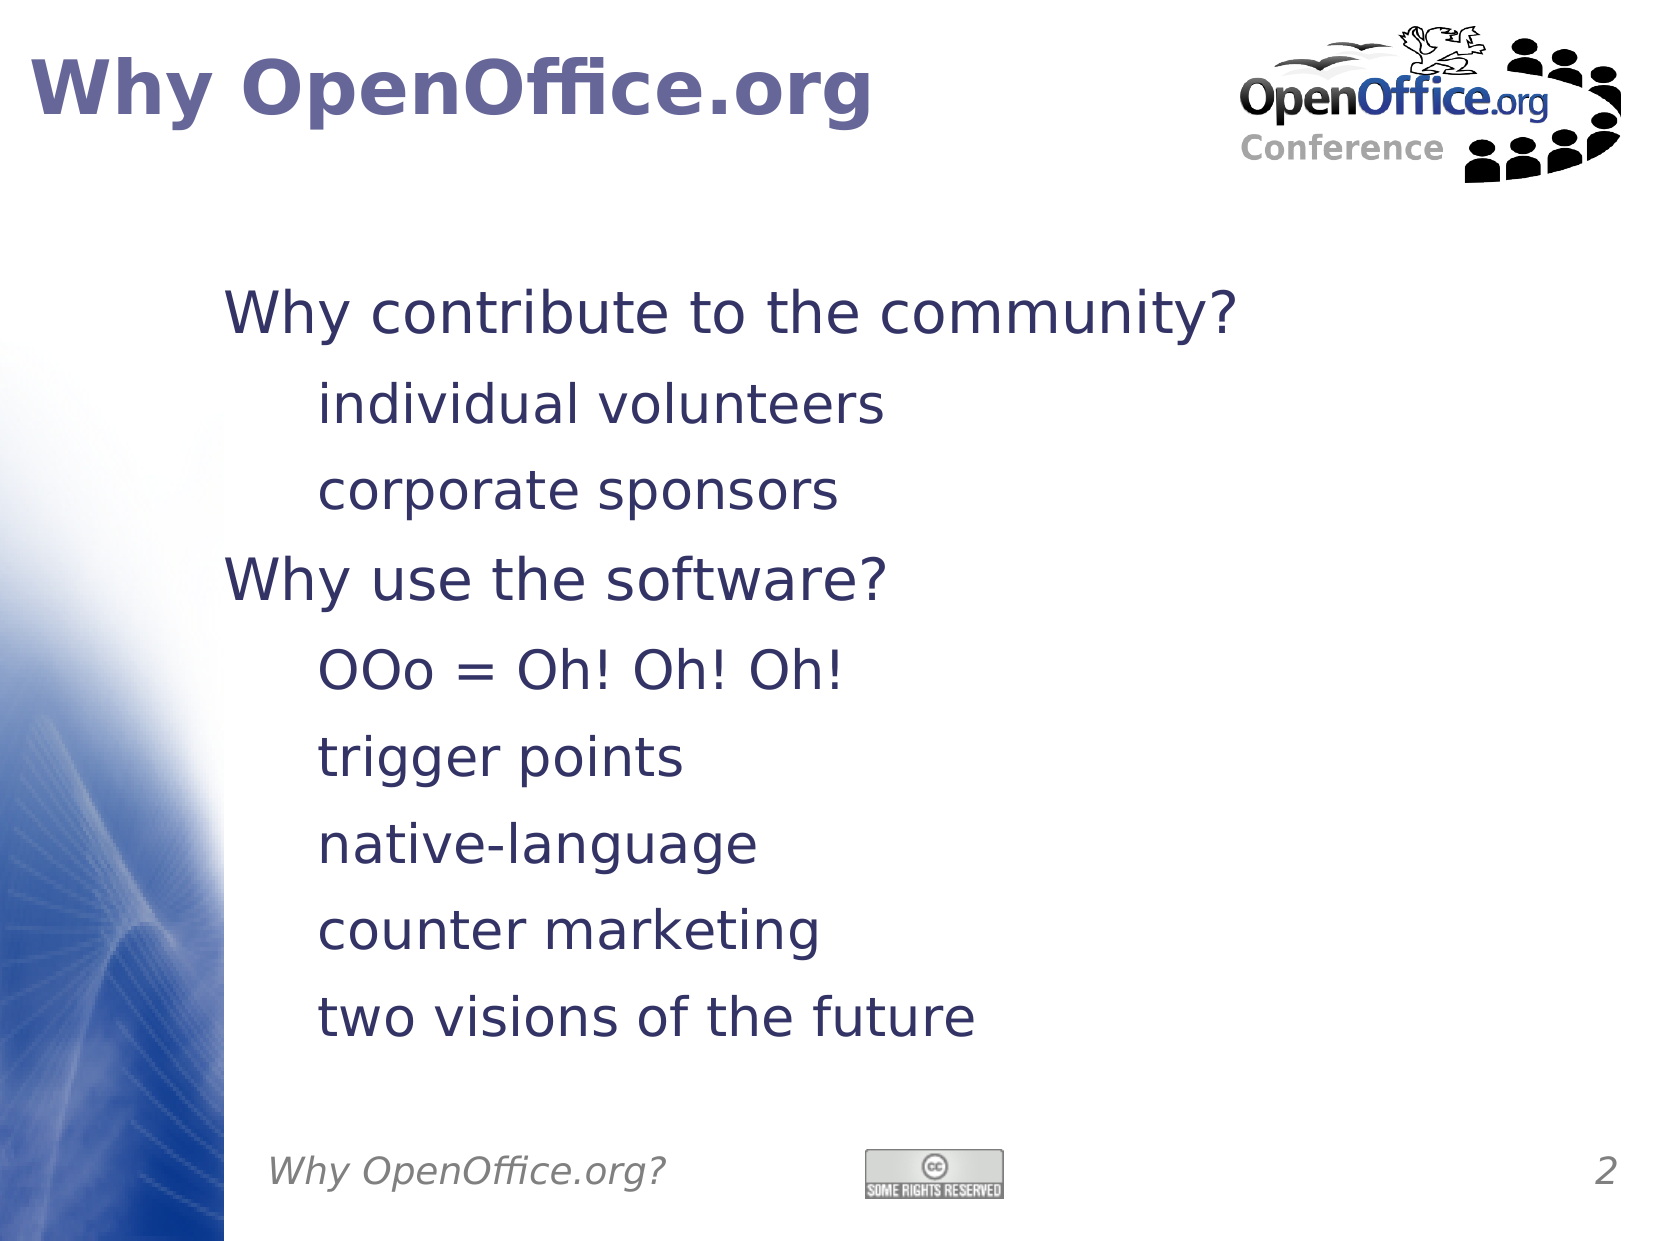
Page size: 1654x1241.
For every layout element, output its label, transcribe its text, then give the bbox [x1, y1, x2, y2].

list Why contribute to the community? individual volunteers corporate sponsors Why use the software? OOo = Oh! Oh! Oh! trigger points native-language counter marketing two visions of the future [223, 236, 1619, 1093]
picture [0, 0, 224, 1241]
picture [1240, 26, 1621, 183]
title Why OpenOffice.org [29, 29, 1216, 149]
